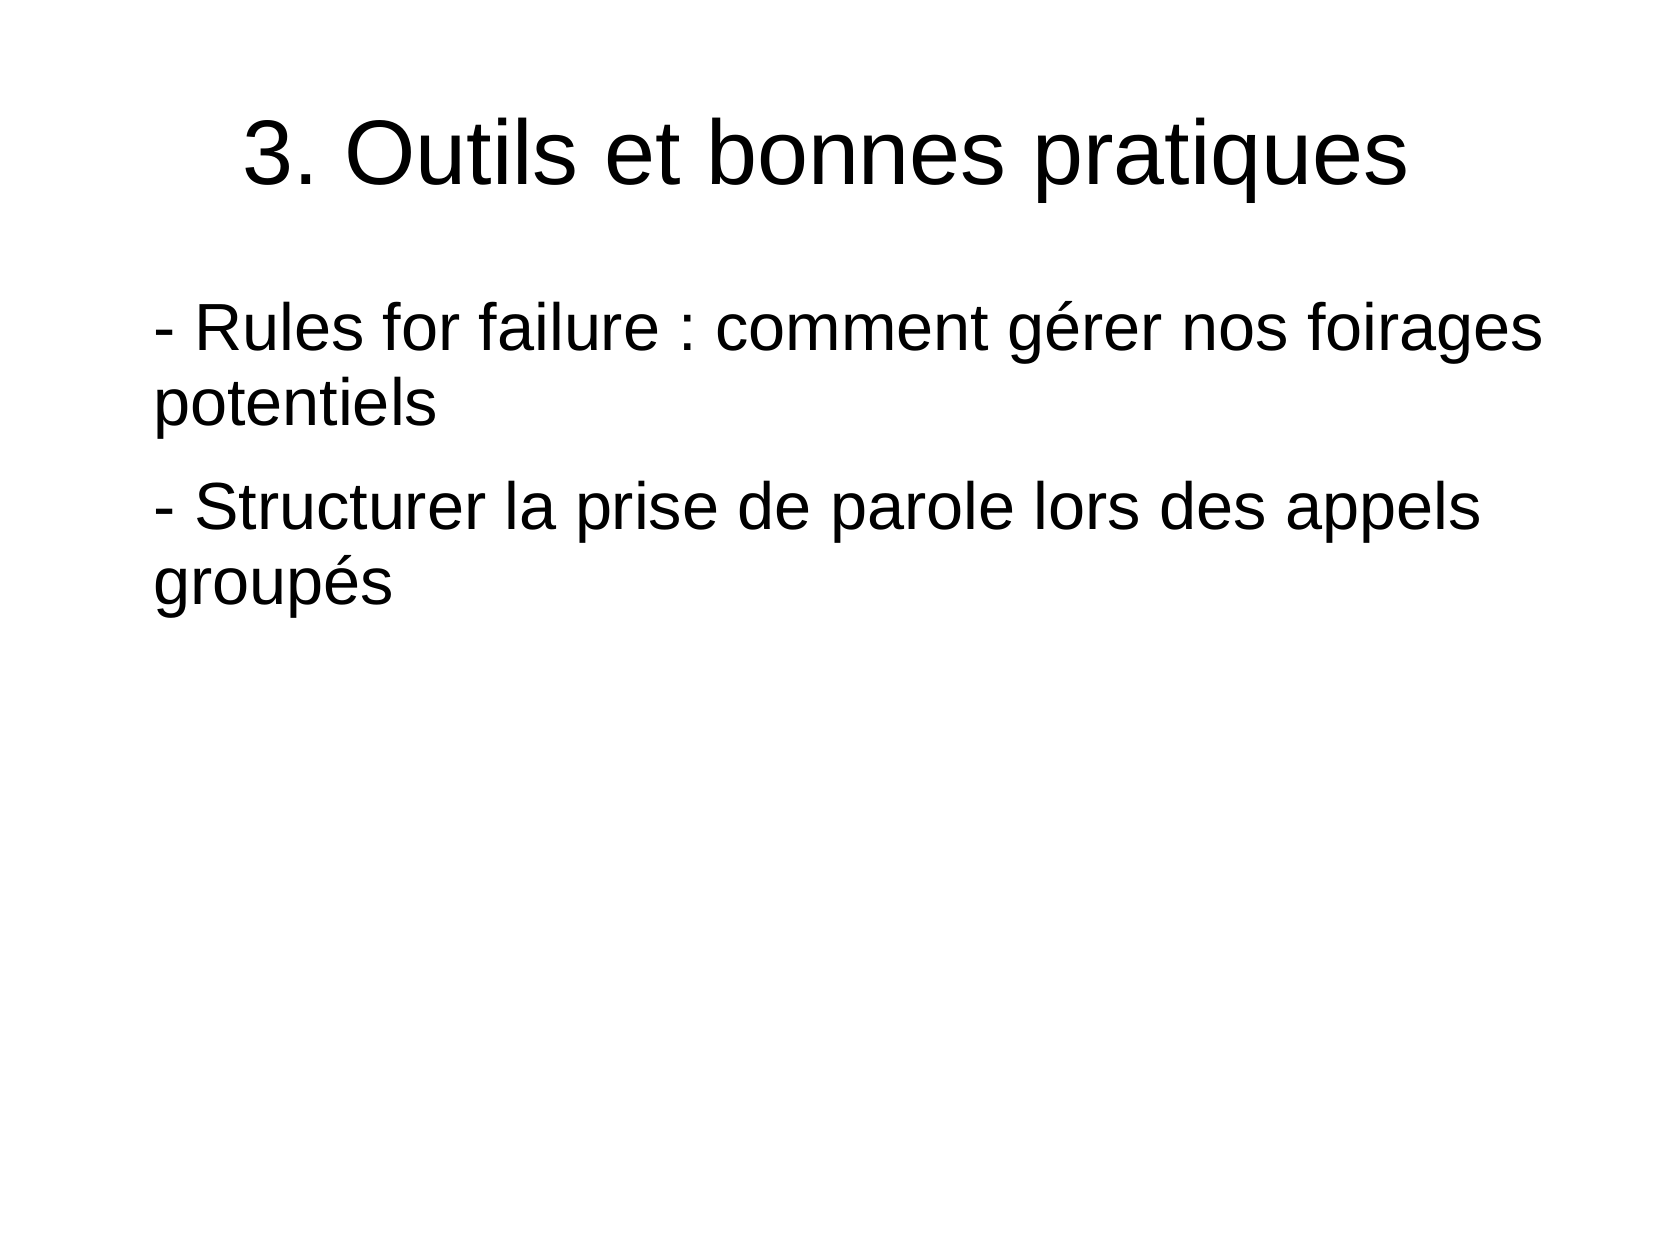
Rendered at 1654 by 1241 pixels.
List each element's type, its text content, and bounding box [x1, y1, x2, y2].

list - Rules for failure : comment gérer nos foirages potentiels - Structurer la prise de parole lors des appels groupés [82, 290, 1571, 1010]
title 3. Outils et bonnes pratiques [82, 49, 1571, 257]
